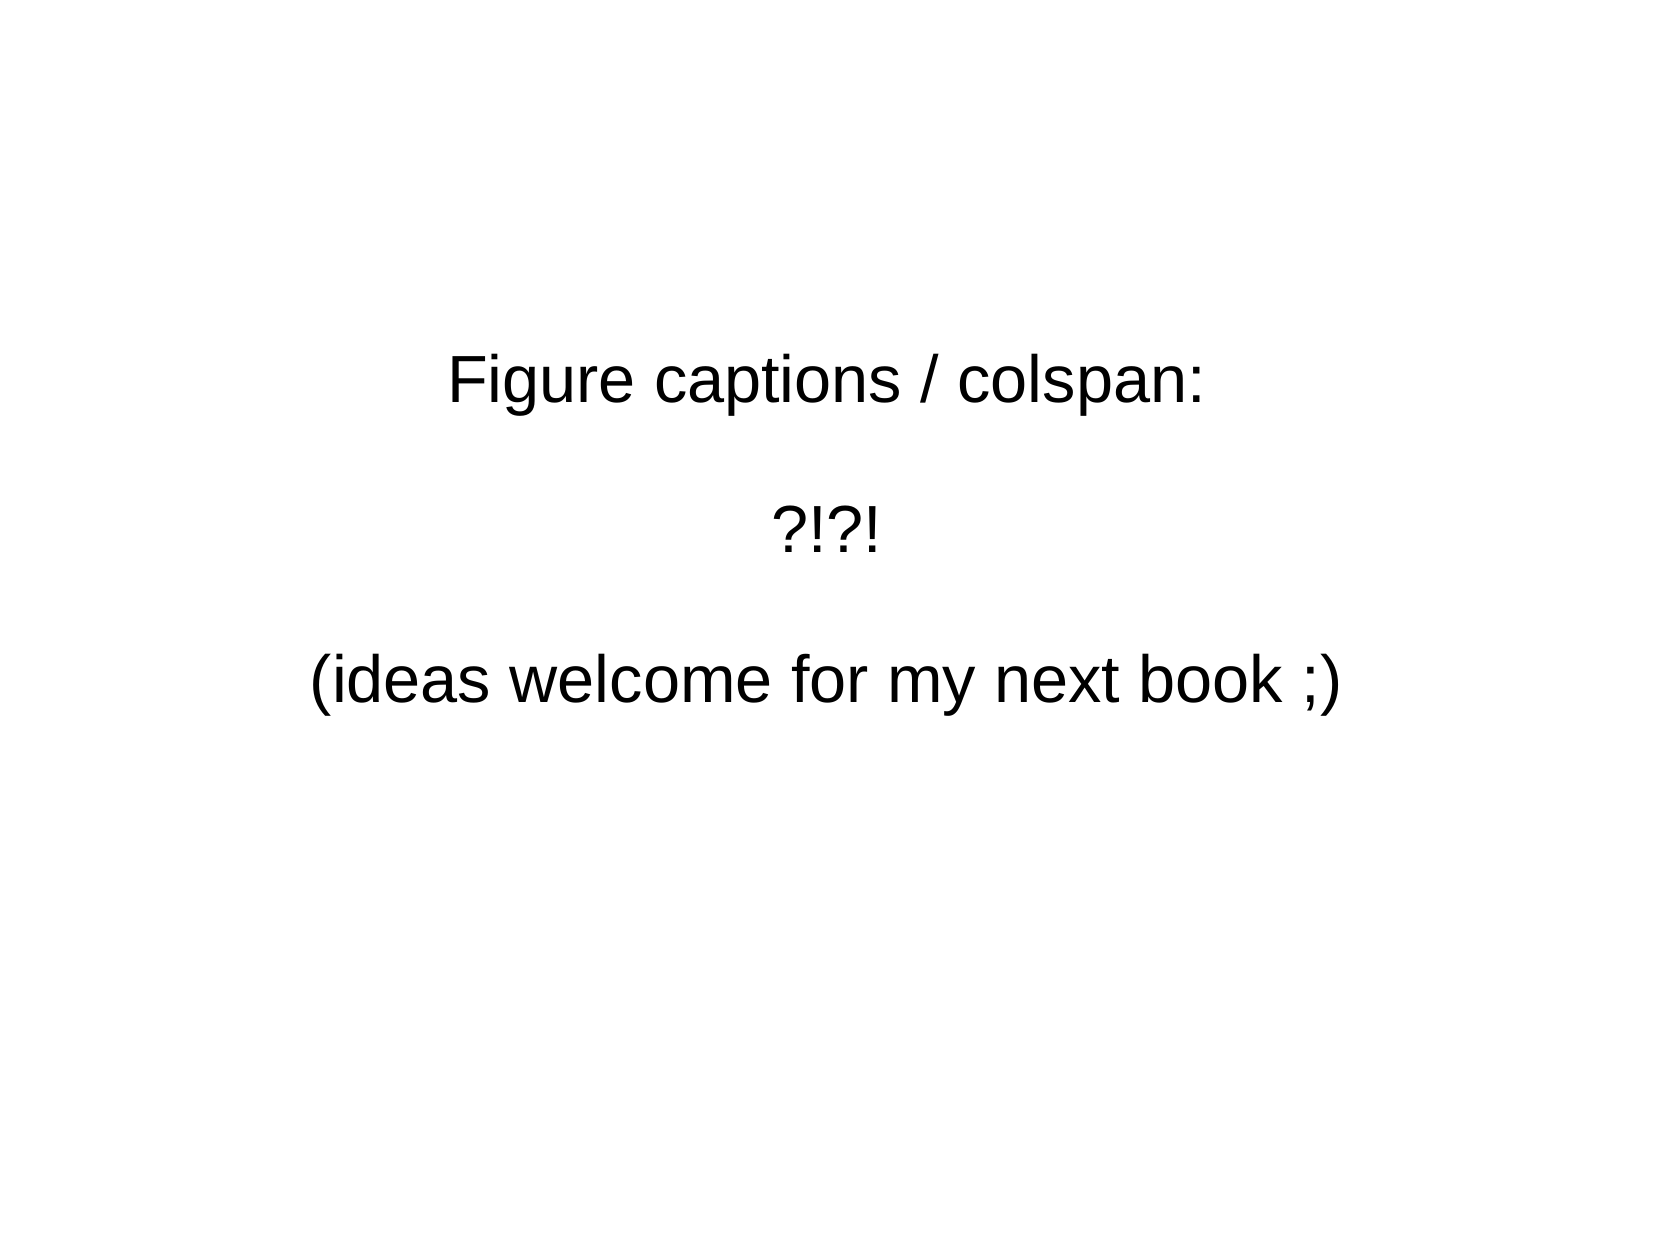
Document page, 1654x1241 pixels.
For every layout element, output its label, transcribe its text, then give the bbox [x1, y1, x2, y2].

subtitle Figure captions / colspan: ?!?! (ideas welcome for my next book ;) [82, 49, 1571, 1010]
